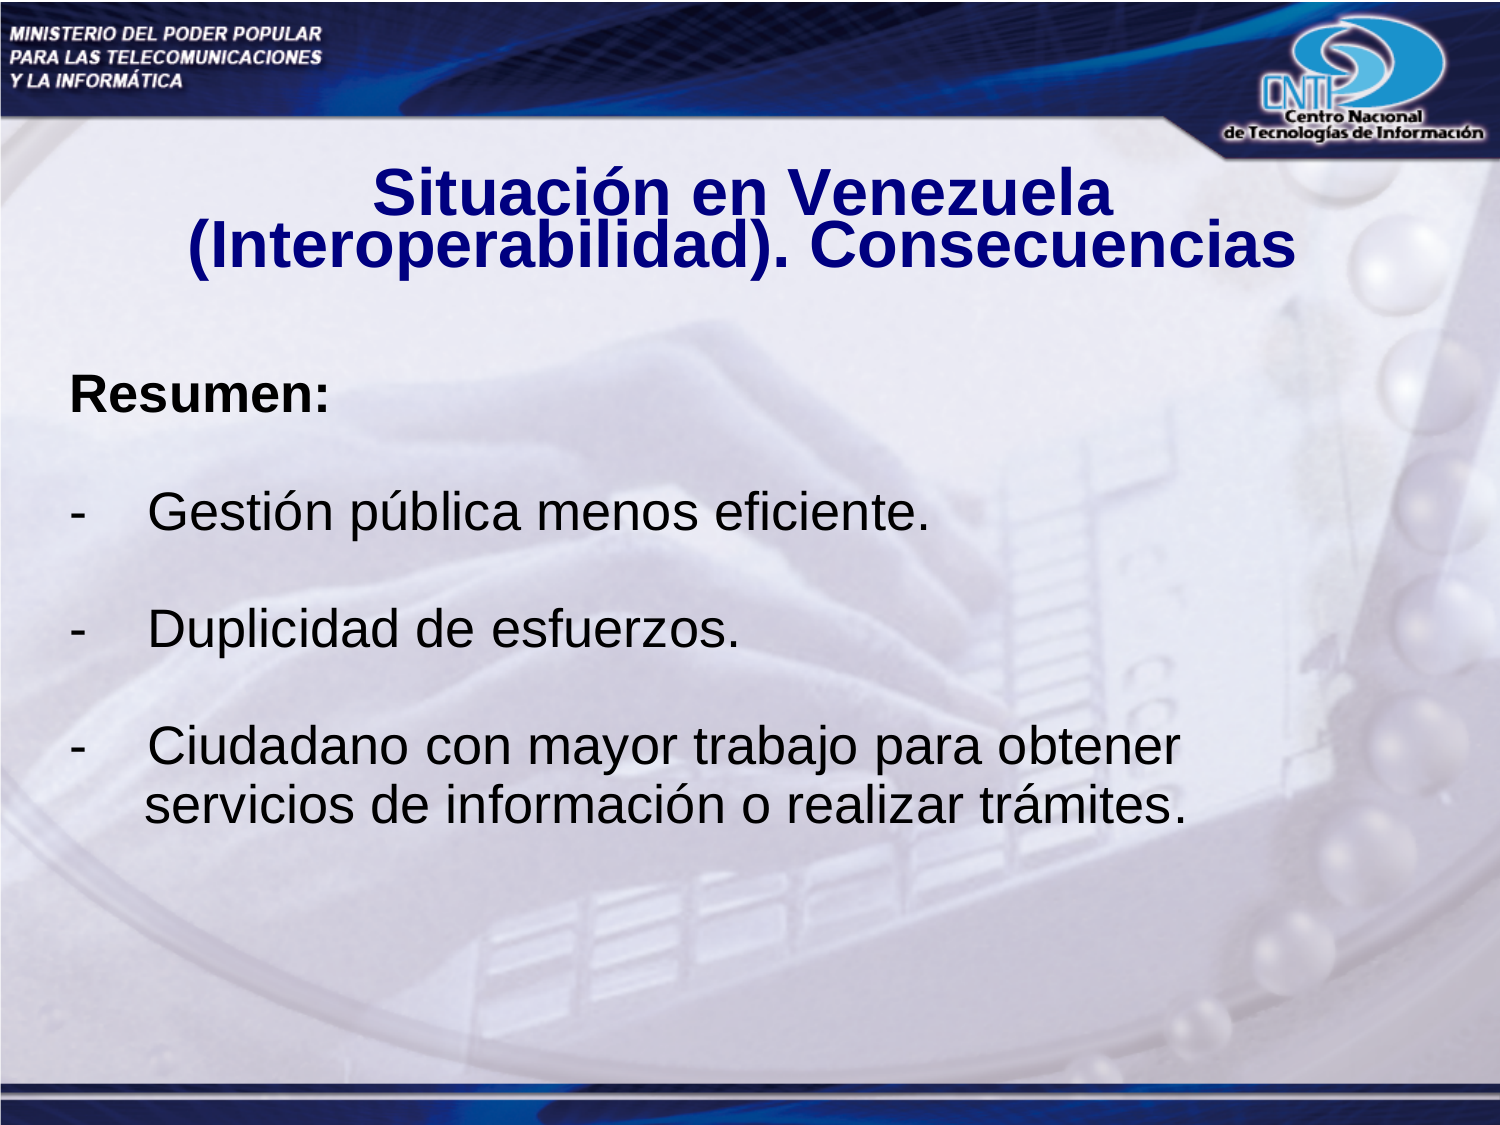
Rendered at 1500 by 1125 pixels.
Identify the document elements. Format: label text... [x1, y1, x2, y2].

picture [0, 2, 1500, 1125]
title Situación en Venezuela (Interoperabilidad). Consecuencias [69, 103, 1418, 265]
subtitle Resumen: - Gestión pública menos eficiente. - Duplicidad de esfuerzos. - Ciudadano con mayor trabajo para obtener servicios de información o realizar trámites. [69, 265, 1418, 994]
